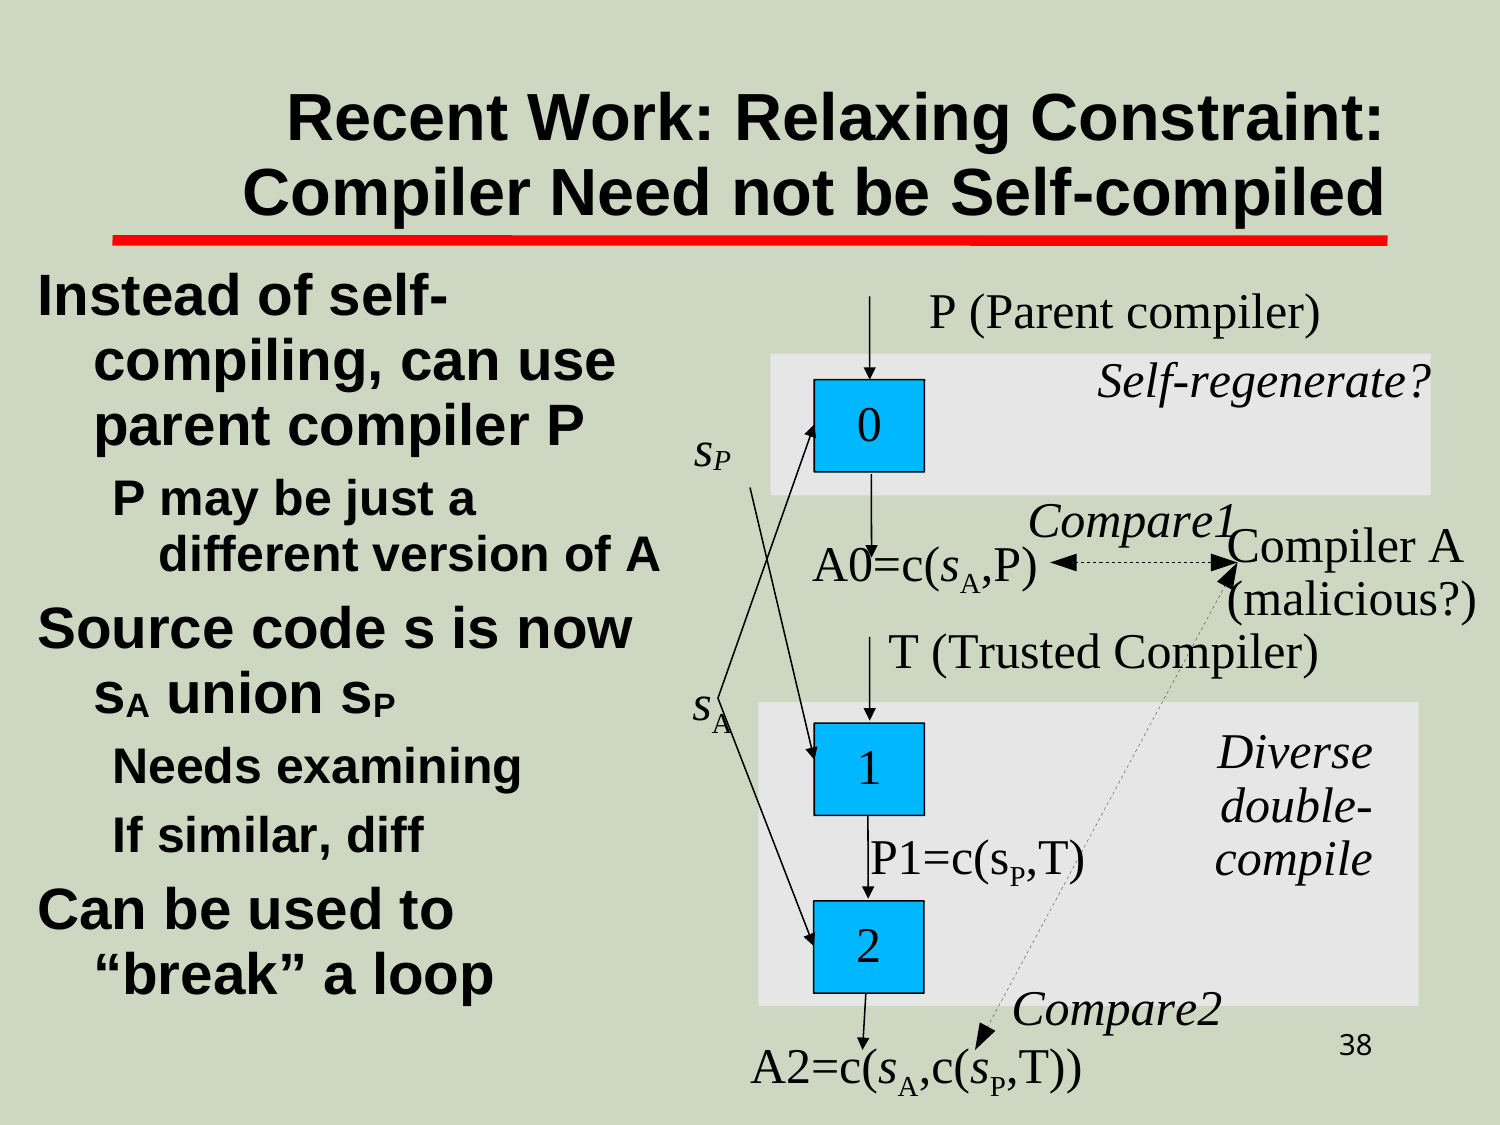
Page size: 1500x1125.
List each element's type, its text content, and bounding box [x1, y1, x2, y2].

text_box P1=c(sP,T) [854, 816, 1102, 902]
text_box 2 [813, 900, 924, 994]
text_box A0=c(sA,P) [854, 550, 867, 580]
text_box Compare1 [1012, 487, 1254, 557]
text_box P (Parent compiler) [862, 276, 1388, 352]
text_box T (Trusted Compiler) [874, 613, 1334, 694]
text_box 1 [814, 723, 925, 816]
text_box Self-regenerate? [1079, 349, 1449, 415]
list Instead of self-compiling, can use parent compiler P P may be just a different version of A Source code s is now sA union sP Needs examining If similar, diff Can be used to “break” a loop [37, 262, 676, 1076]
text_box [758, 702, 854, 933]
text_box A2=c(sA,c(sP,T)) [604, 1037, 1228, 1100]
text_box [758, 807, 864, 1006]
text_box Compare2 [996, 975, 1238, 1045]
text_box [770, 353, 868, 496]
text_box Compiler A (malicious?) [1211, 511, 1487, 636]
text_box A0=c(sA,P) [799, 523, 1051, 609]
text_box sA [675, 663, 751, 751]
text_box 0 [814, 379, 925, 472]
text_box [791, 353, 1431, 496]
text_box Diverse double- compile [1187, 713, 1401, 901]
text_box sP [675, 412, 751, 488]
title Recent Work: Relaxing Constraint: Compiler Need not be Self-compiled [124, 79, 1387, 230]
text_box [802, 702, 1419, 1006]
